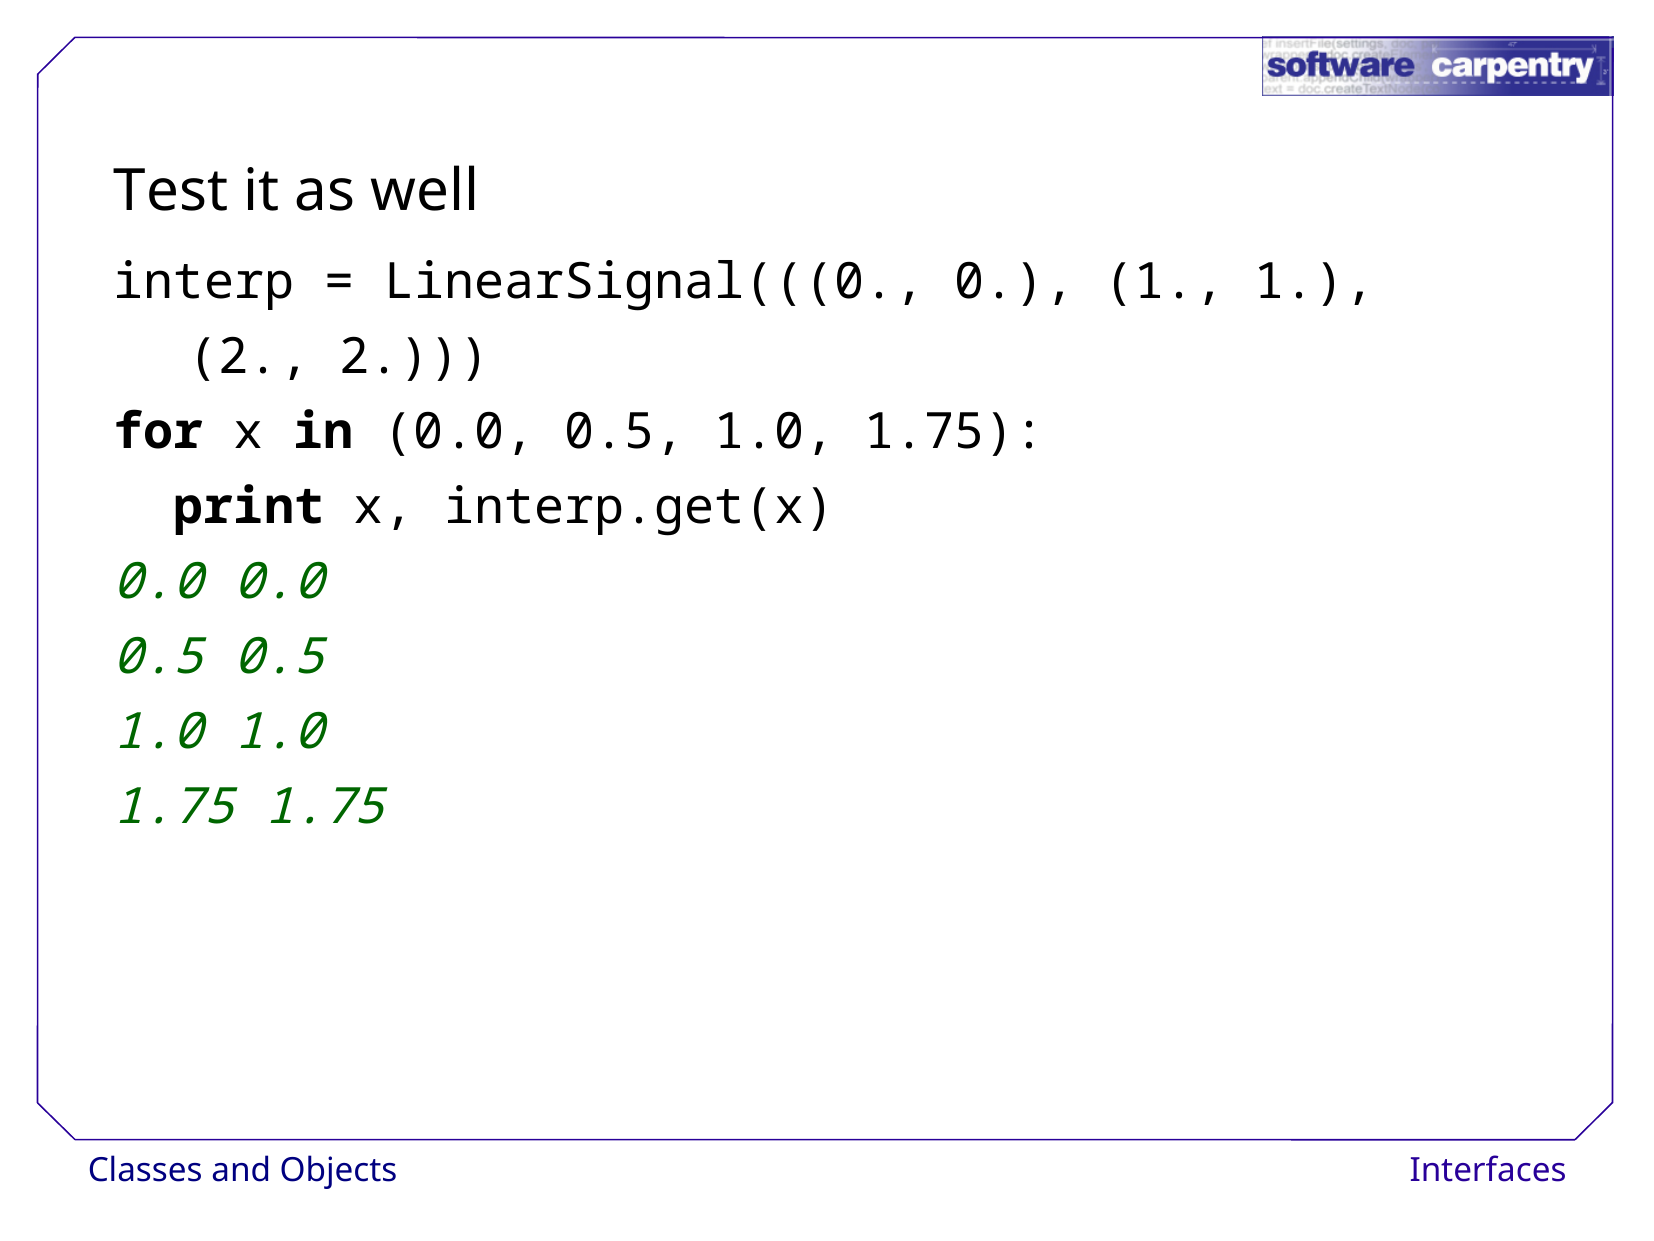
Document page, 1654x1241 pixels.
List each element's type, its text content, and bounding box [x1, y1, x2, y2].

text_box Test it as well [99, 109, 1517, 225]
text_box interp = LinearSignal(((0., 0.), (1., 1.), (2., 2.))) for x in (0.0, 0.5, 1.0, 1.75): print x, interp.get(x) 0.0 0.0 0.5 0.5 1.0 1.0 1.75 1.75 [99, 225, 1517, 842]
picture [1262, 36, 1614, 96]
